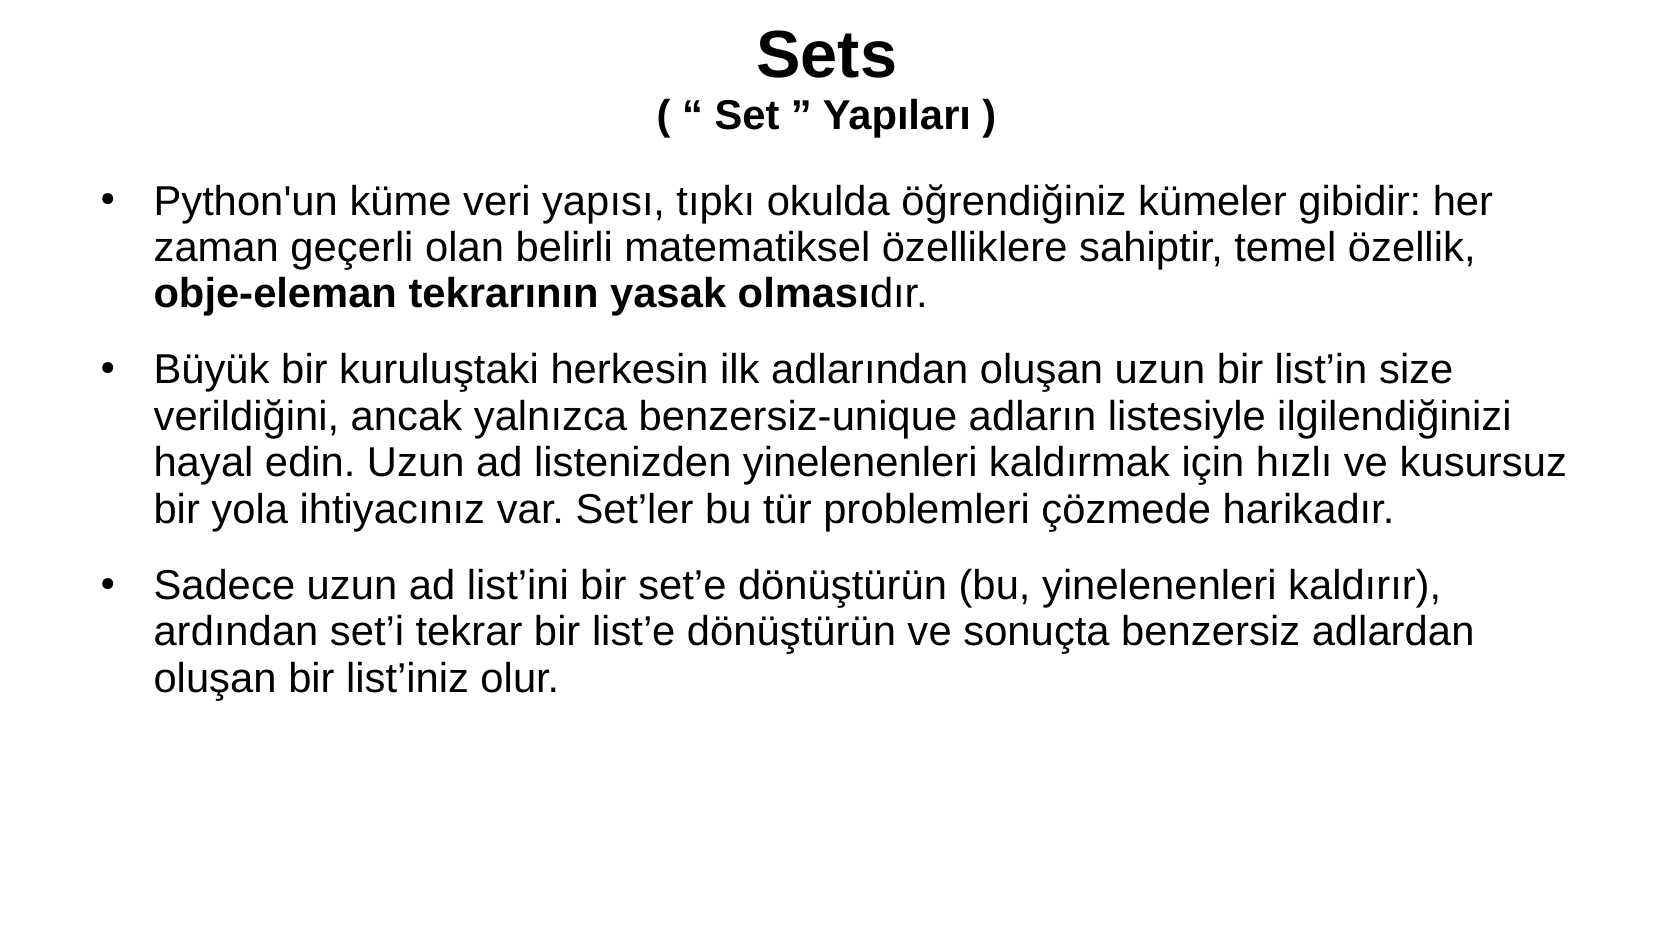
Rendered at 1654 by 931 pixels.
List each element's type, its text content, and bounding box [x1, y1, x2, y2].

title Sets ( “ Set ” Yapıları ) [82, 0, 1571, 156]
list Python'un küme veri yapısı, tıpkı okulda öğrendiğiniz kümeler gibidir: her zaman geçerli olan belirli matematiksel özelliklere sahiptir, temel özellik, obje-eleman tekrarının yasak olmasıdır. Büyük bir kuruluştaki herkesin ilk adlarından oluşan uzun bir list’in size verildiğini, ancak yalnızca benzersiz-unique adların listesiyle ilgilendiğinizi hayal edin. Uzun ad listenizden yinelenenleri kaldırmak için hızlı ve kusursuz bir yola ihtiyacınız var. Set’ler bu tür problemleri çözmede harikadır. Sadece uzun ad list’ini bir set’e dönüştürün (bu, yinelenenleri kaldırır), ardından set’i tekrar bir list’e dönüştürün ve sonuçta benzersiz adlardan oluşan bir list’iniz olur. [82, 177, 1571, 857]
